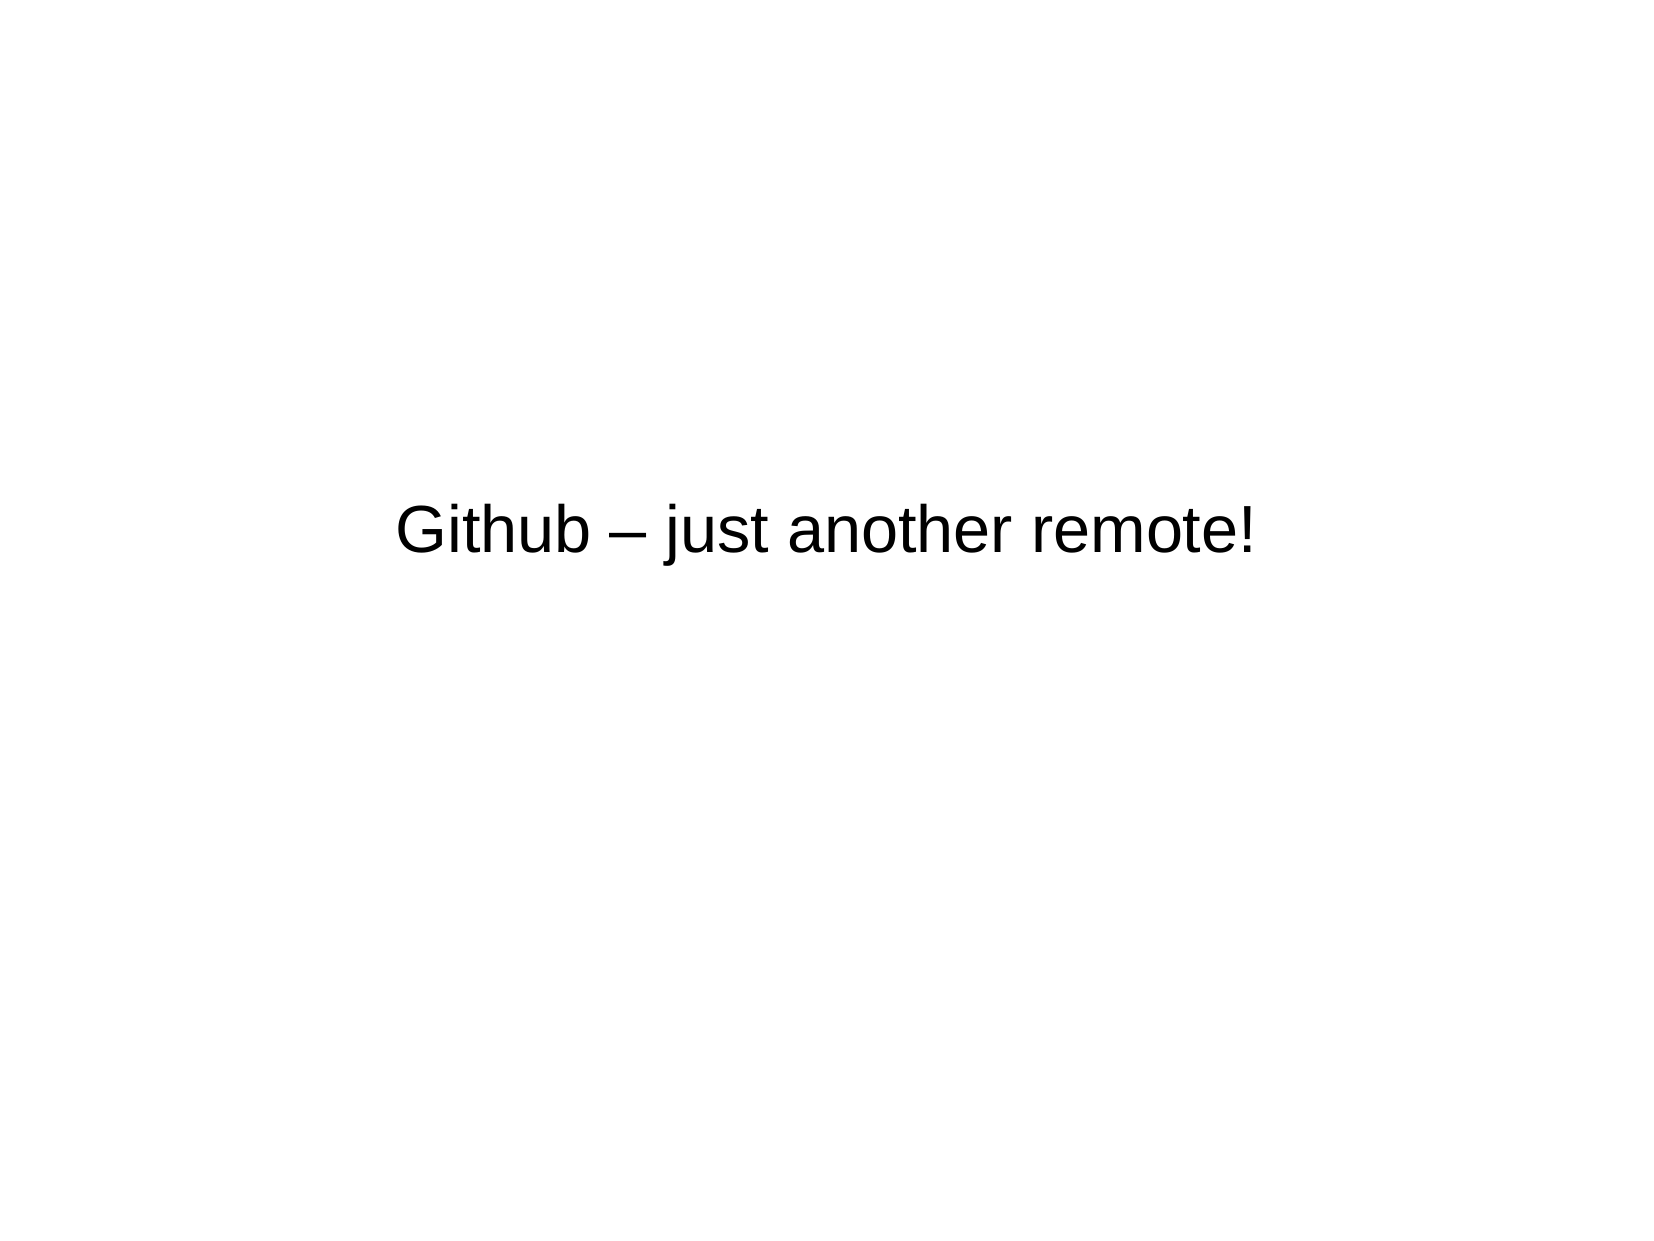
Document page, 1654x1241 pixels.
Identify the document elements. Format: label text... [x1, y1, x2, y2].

subtitle Github – just another remote! [82, 49, 1571, 1010]
